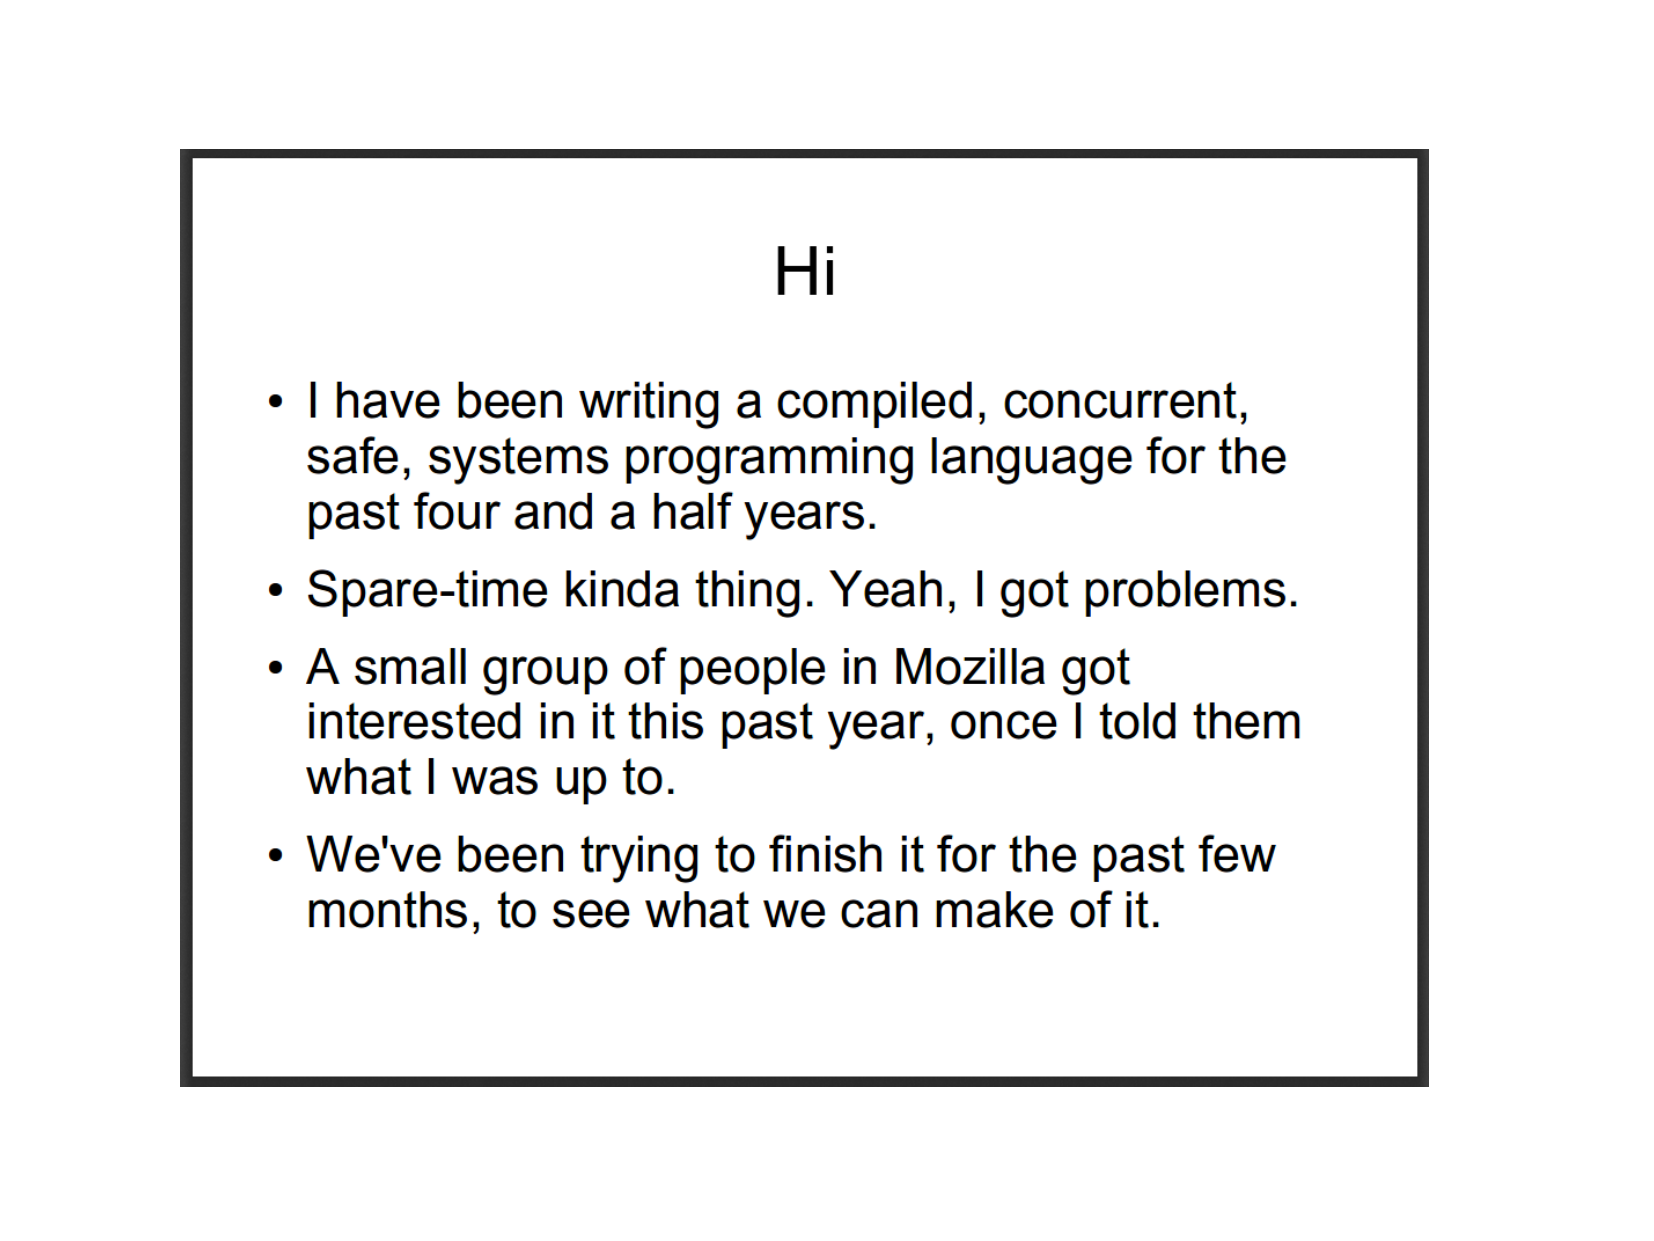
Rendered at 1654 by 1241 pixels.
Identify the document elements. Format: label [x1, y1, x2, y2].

picture [180, 149, 1429, 1088]
